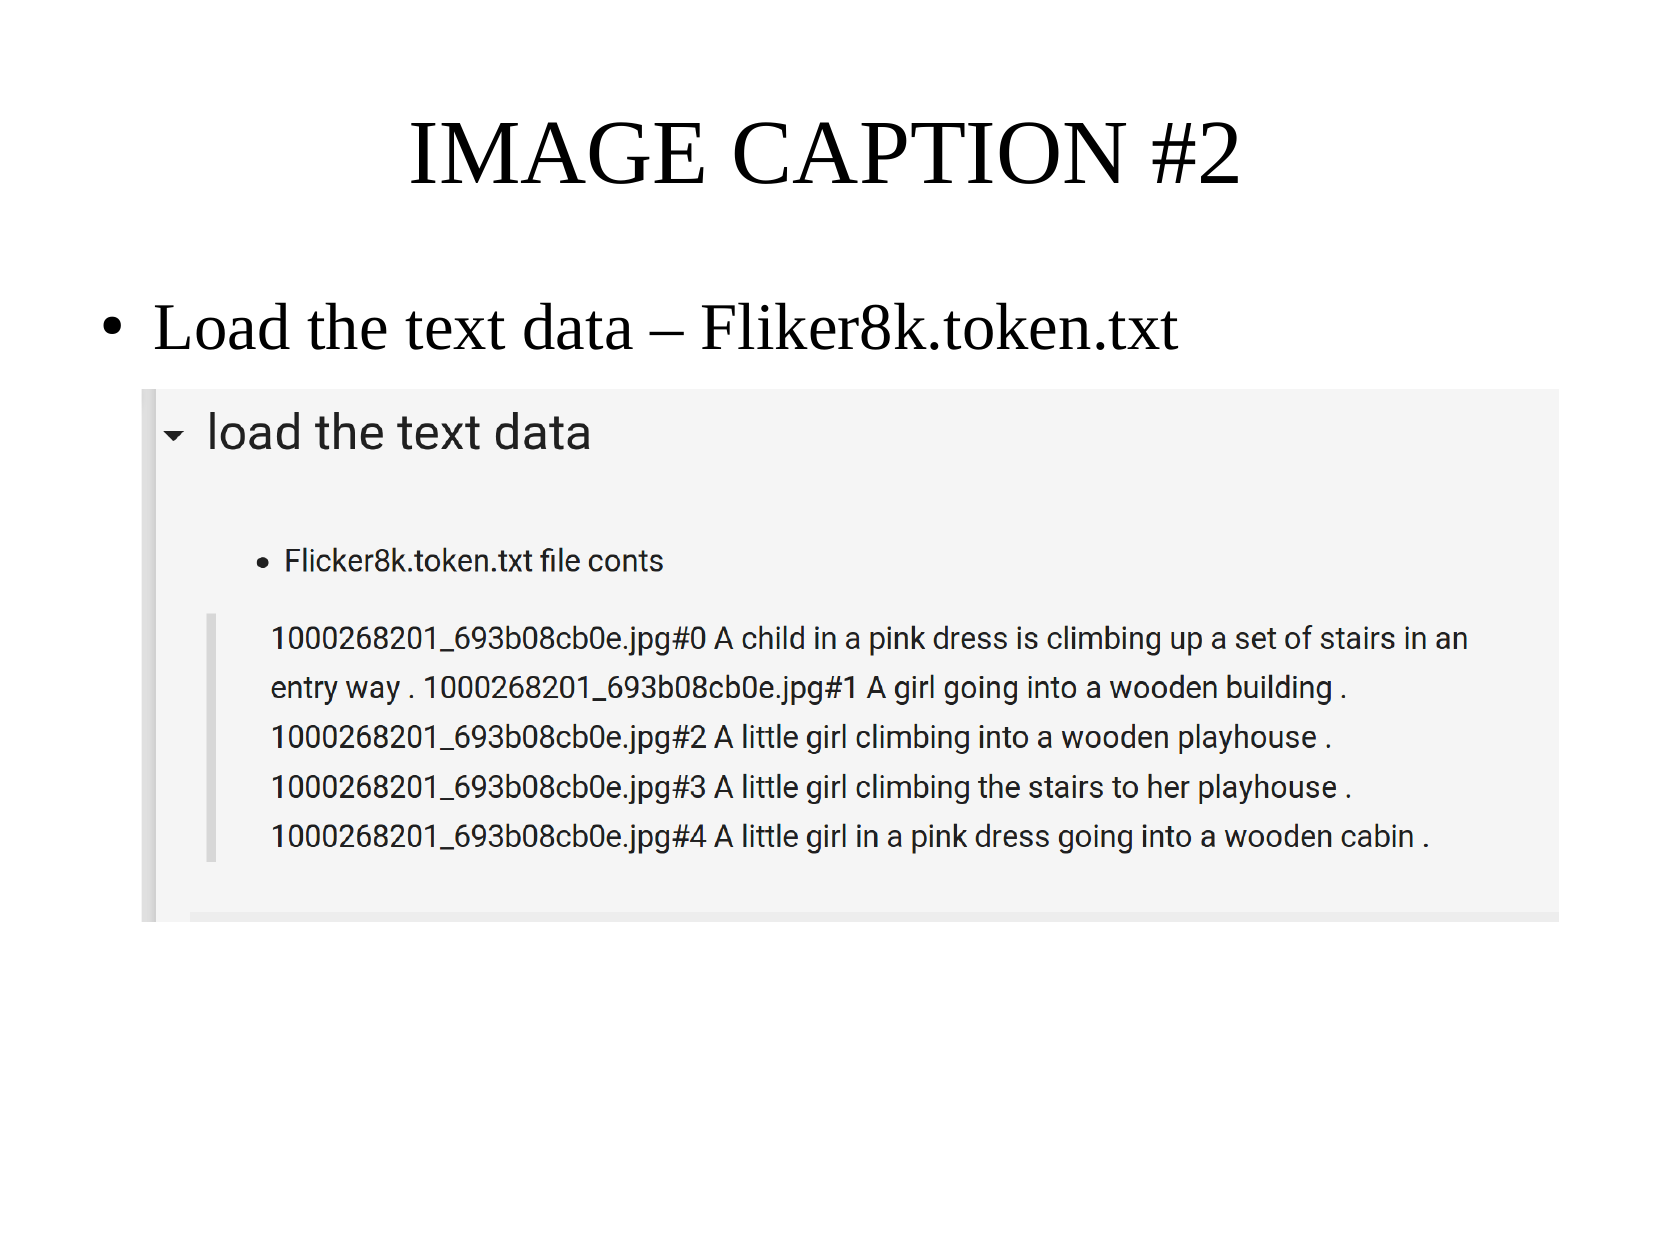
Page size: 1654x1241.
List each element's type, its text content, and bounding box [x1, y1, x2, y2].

picture [141, 389, 1559, 922]
title IMAGE CAPTION #2 [82, 49, 1571, 257]
list Load the text data – Fliker8k.token.txt [82, 290, 1571, 1010]
